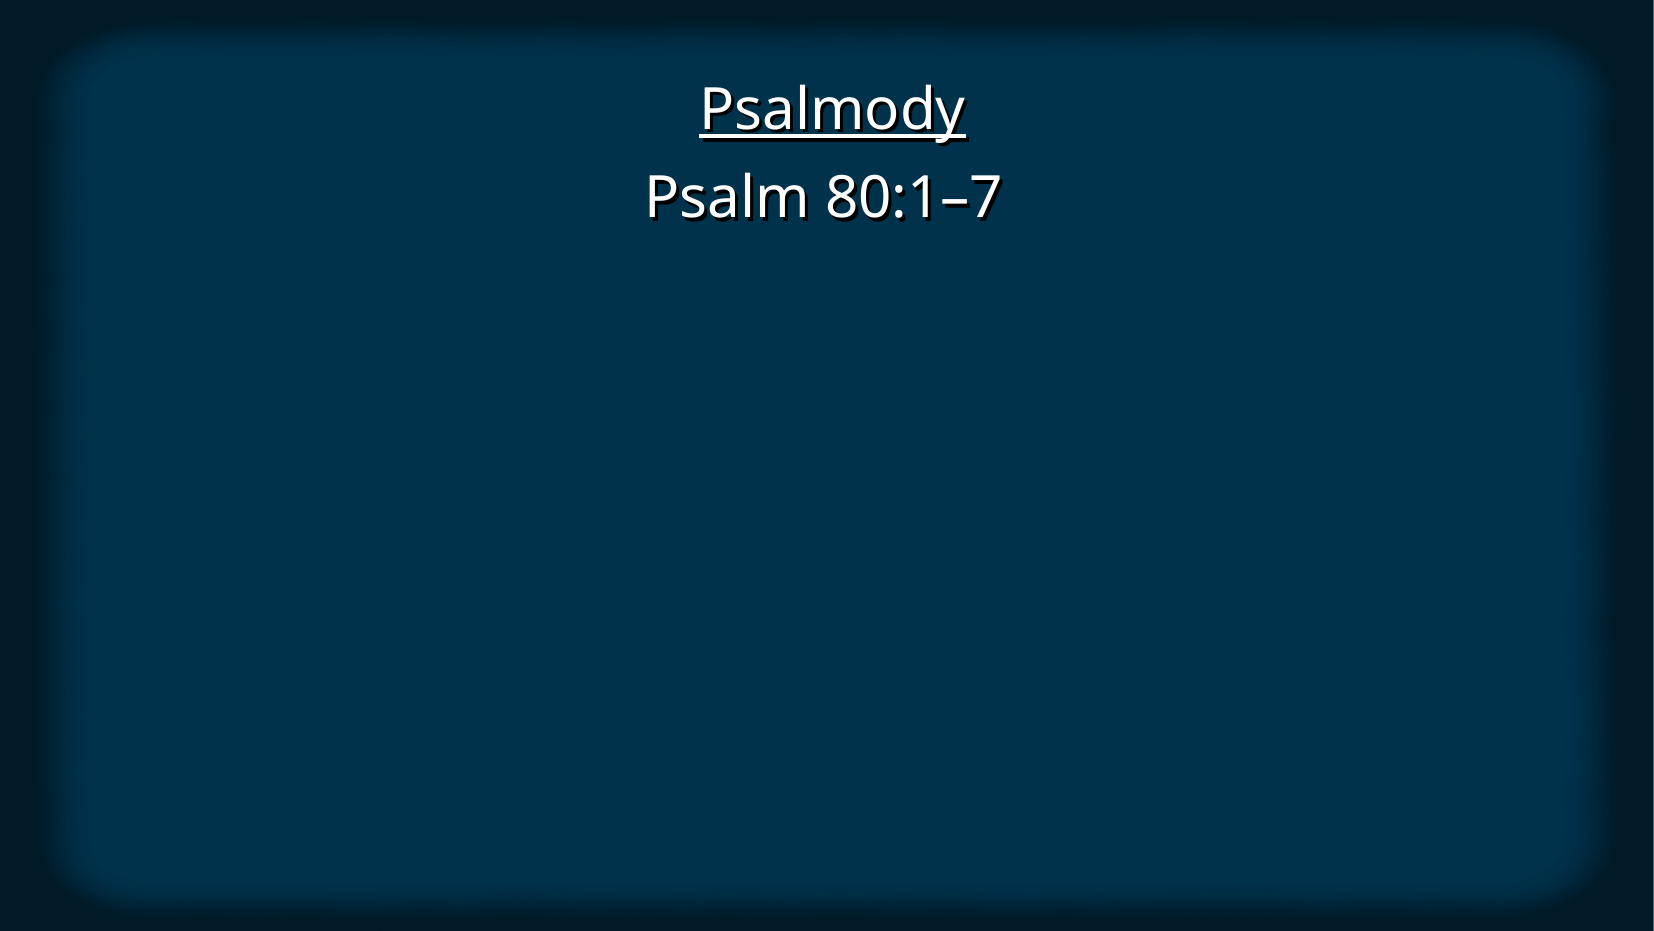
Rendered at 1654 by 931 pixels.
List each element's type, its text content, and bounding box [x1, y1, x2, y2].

picture [0, 0, 1654, 931]
text_box Psalmody Psalm 80:1–7 [75, 60, 1591, 241]
